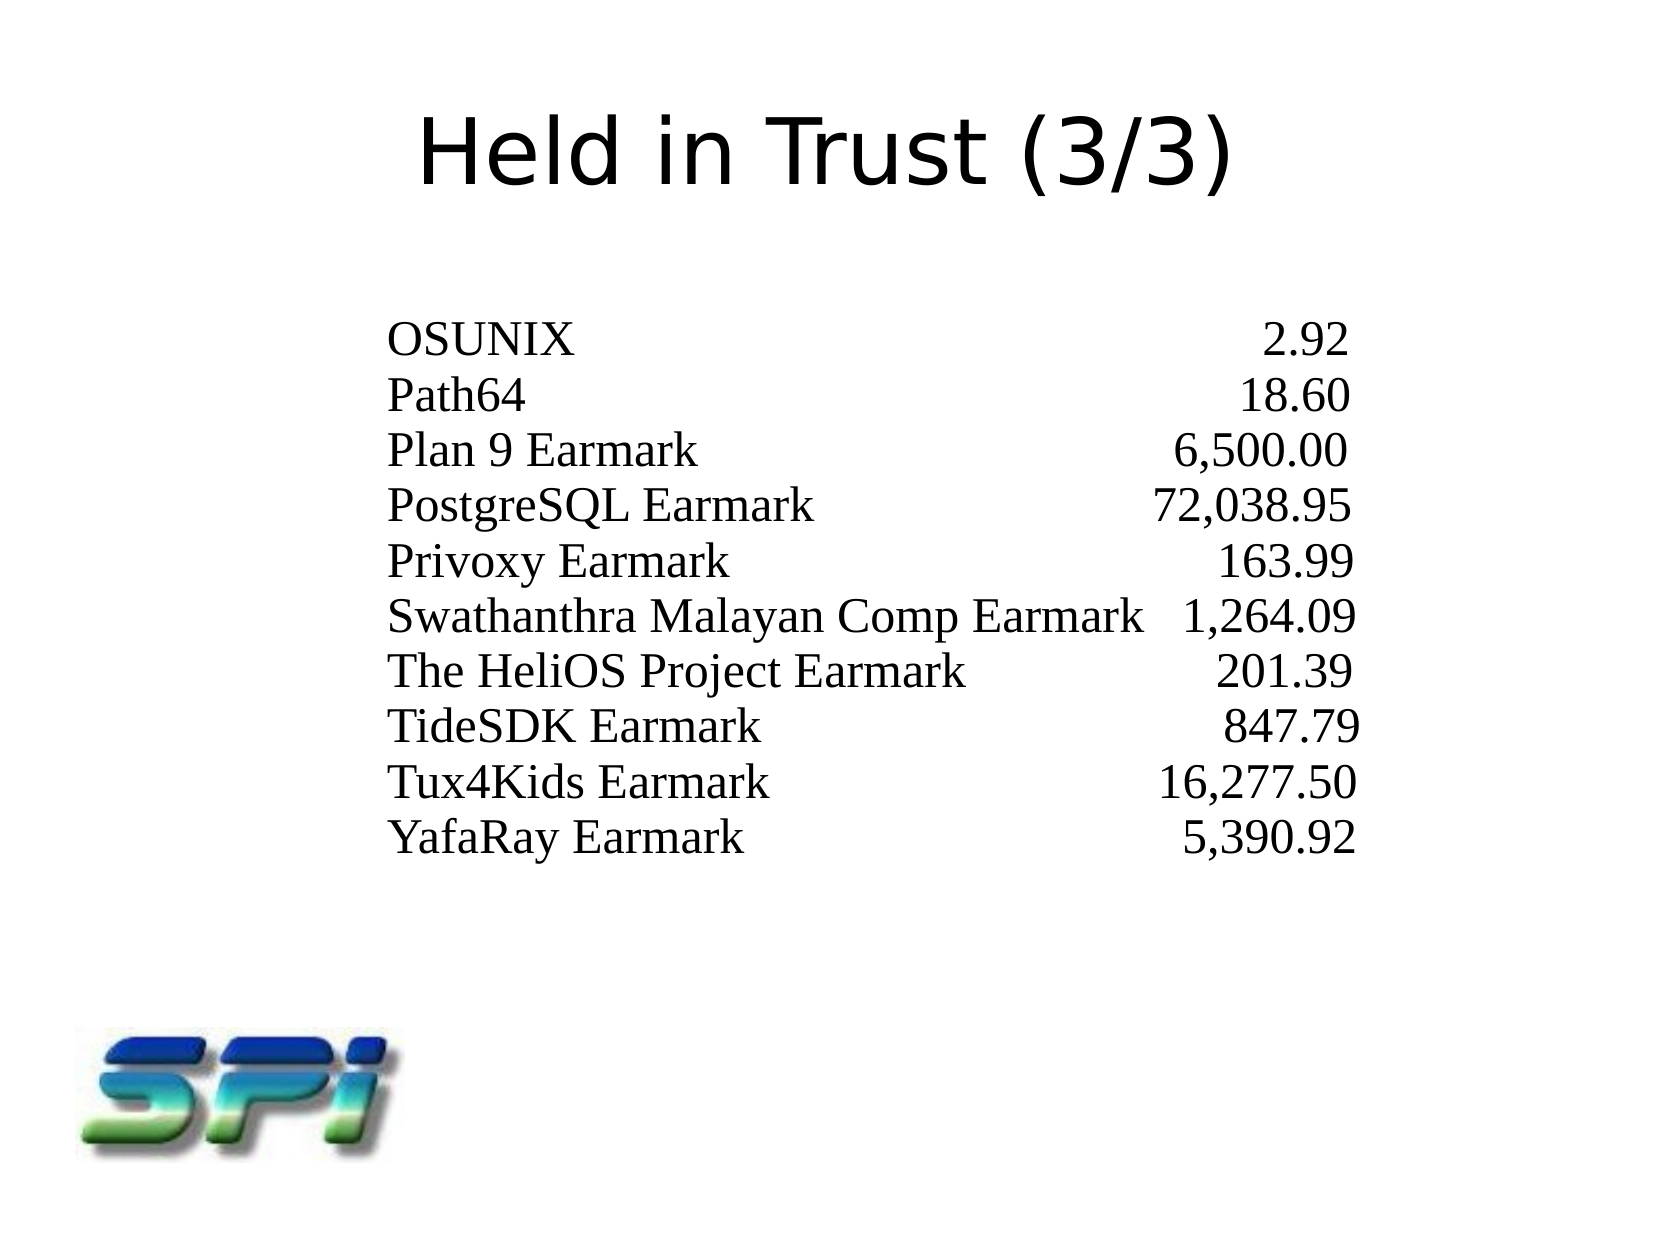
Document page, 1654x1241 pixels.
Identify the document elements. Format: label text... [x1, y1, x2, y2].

picture [75, 1027, 405, 1163]
title Held in Trust (3/3) [82, 49, 1571, 257]
text_box OSUNIX 2.92 Path64 18.60 Plan 9 Earmark 6,500.00 PostgreSQL Earmark 72,038.95 Privoxy Earmark 163.99 Swathanthra Malayan Comp Earmark 1,264.09 The HeliOS Project Earmark 201.39 TideSDK Earmark 847.79 Tux4Kids Earmark 16,277.50 YafaRay Earmark 5,390.92 [259, 262, 1397, 872]
